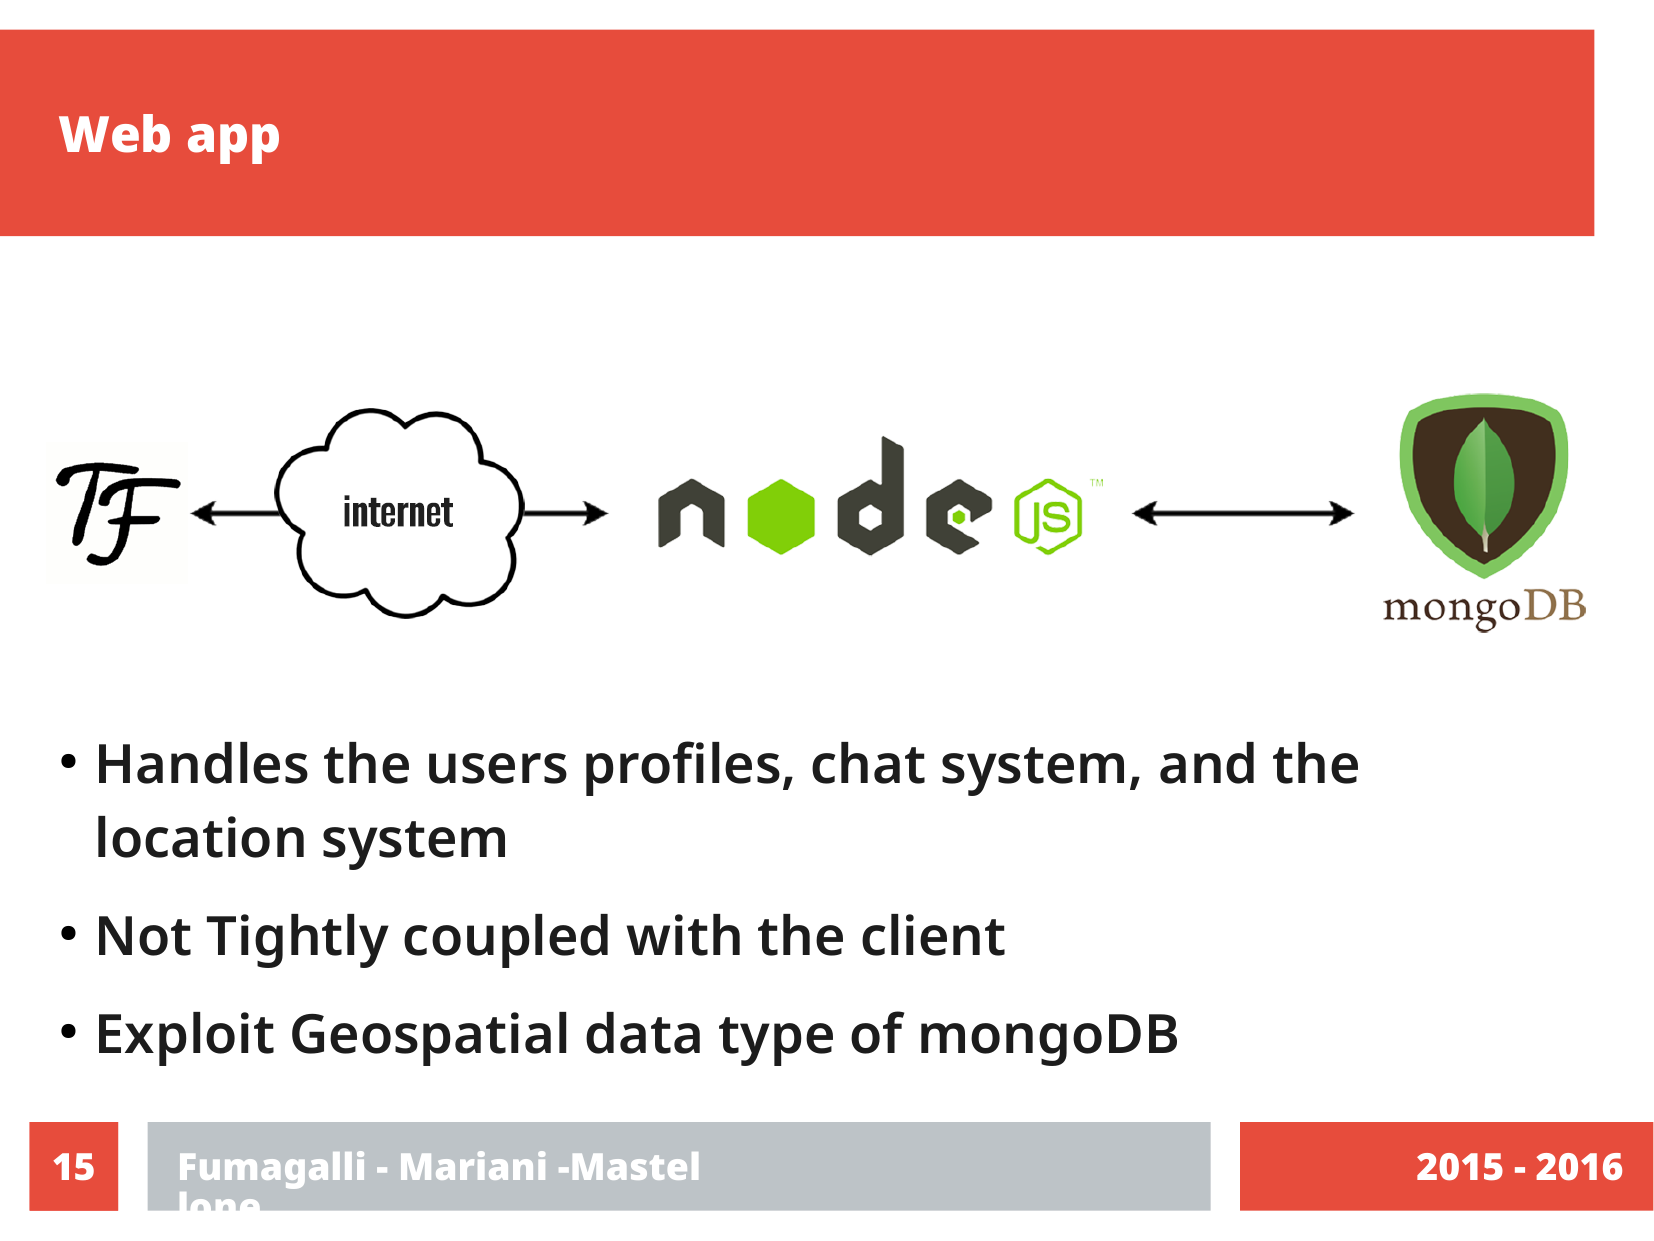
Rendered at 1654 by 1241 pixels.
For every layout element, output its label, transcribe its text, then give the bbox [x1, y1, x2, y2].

title Web app [59, 59, 1595, 207]
list Handles the users profiles, chat system, and the location system Not Tightly coupled with the client Exploit Geospatial data type of mongoDB [59, 725, 1565, 1092]
picture [0, 352, 1637, 663]
